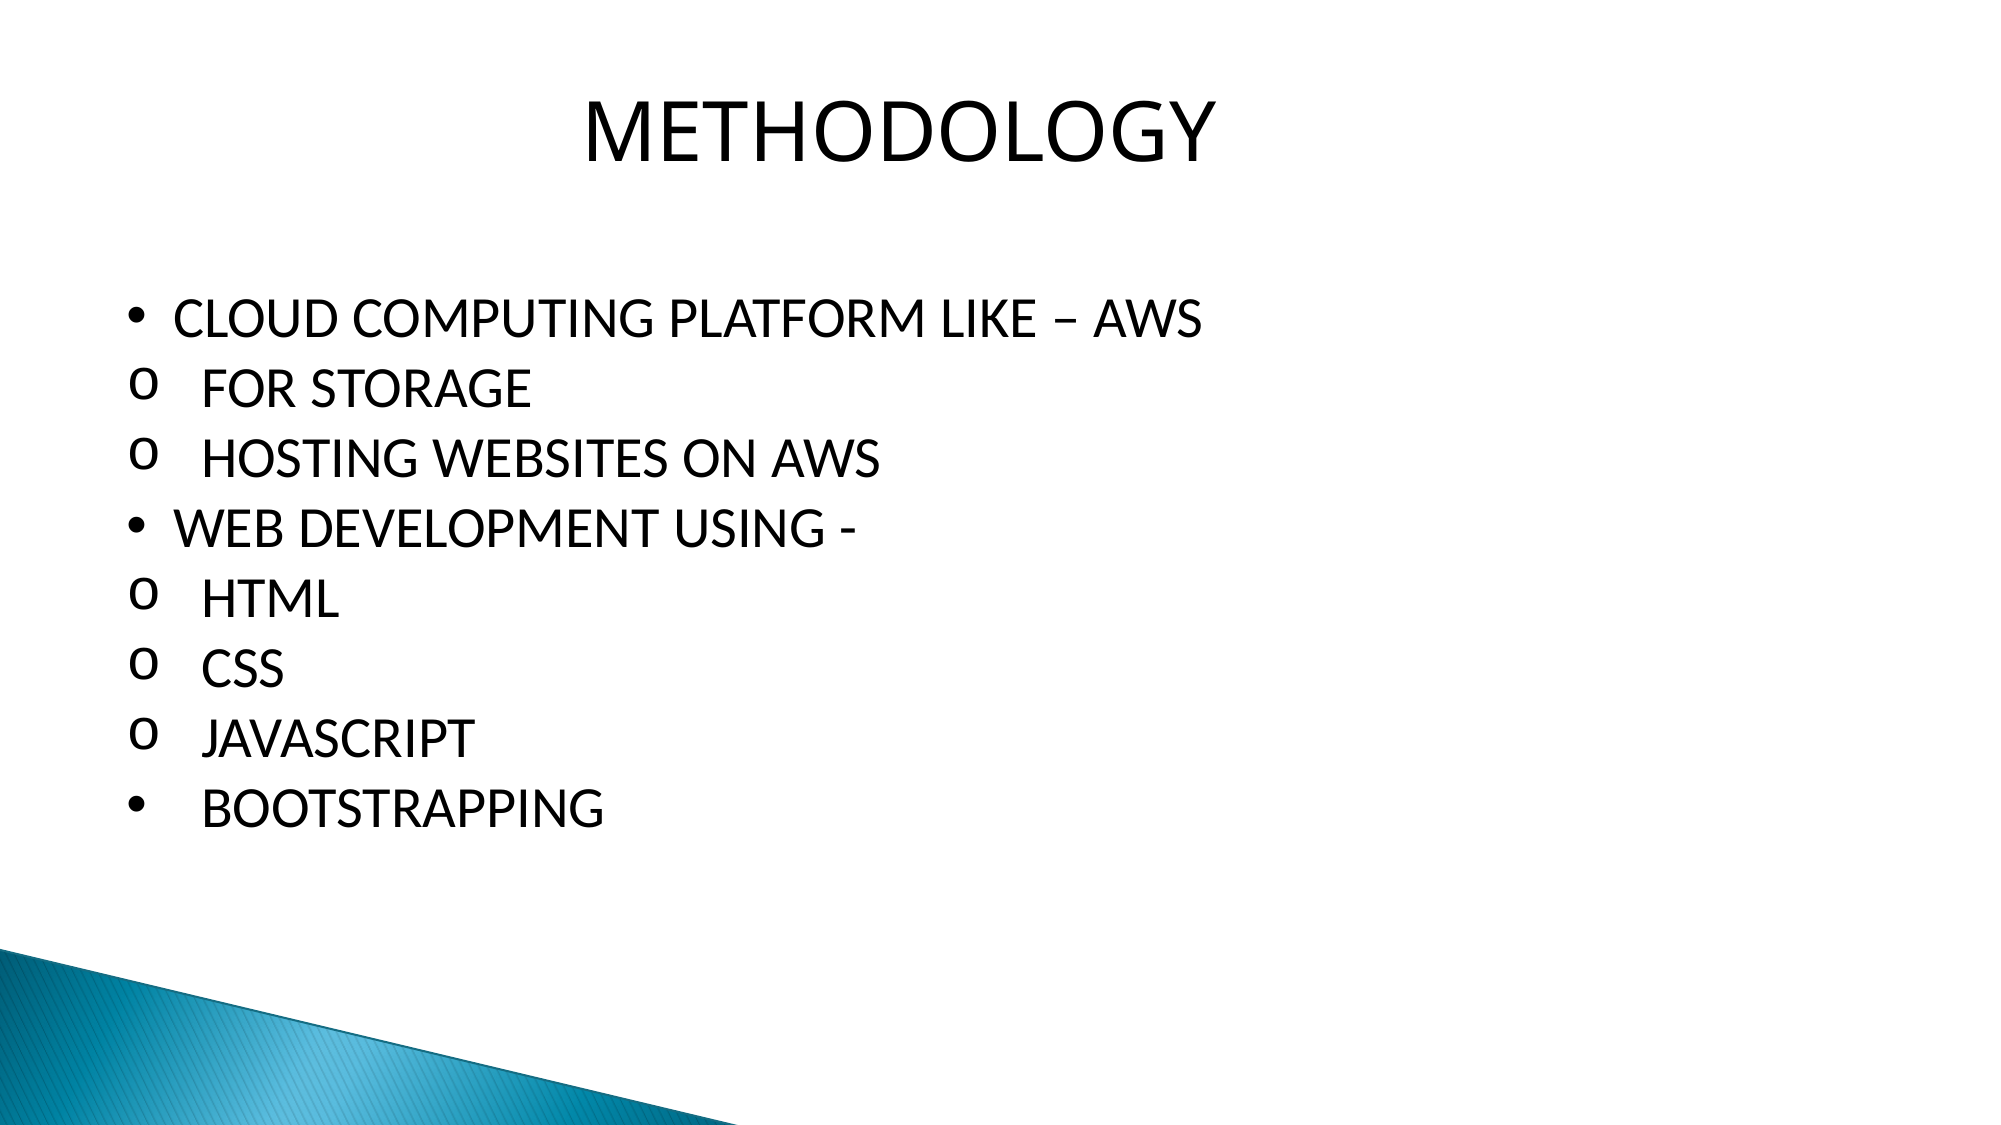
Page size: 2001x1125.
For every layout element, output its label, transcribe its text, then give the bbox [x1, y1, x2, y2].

text_box CLOUD COMPUTING PLATFORM LIKE – AWS FOR STORAGE HOSTING WEBSITES ON AWS WEB DEVELOPMENT USING - HTML CSS JAVASCRIPT BOOTSTRAPPING [111, 271, 1539, 923]
text_box METHODOLOGY [566, 70, 1773, 187]
